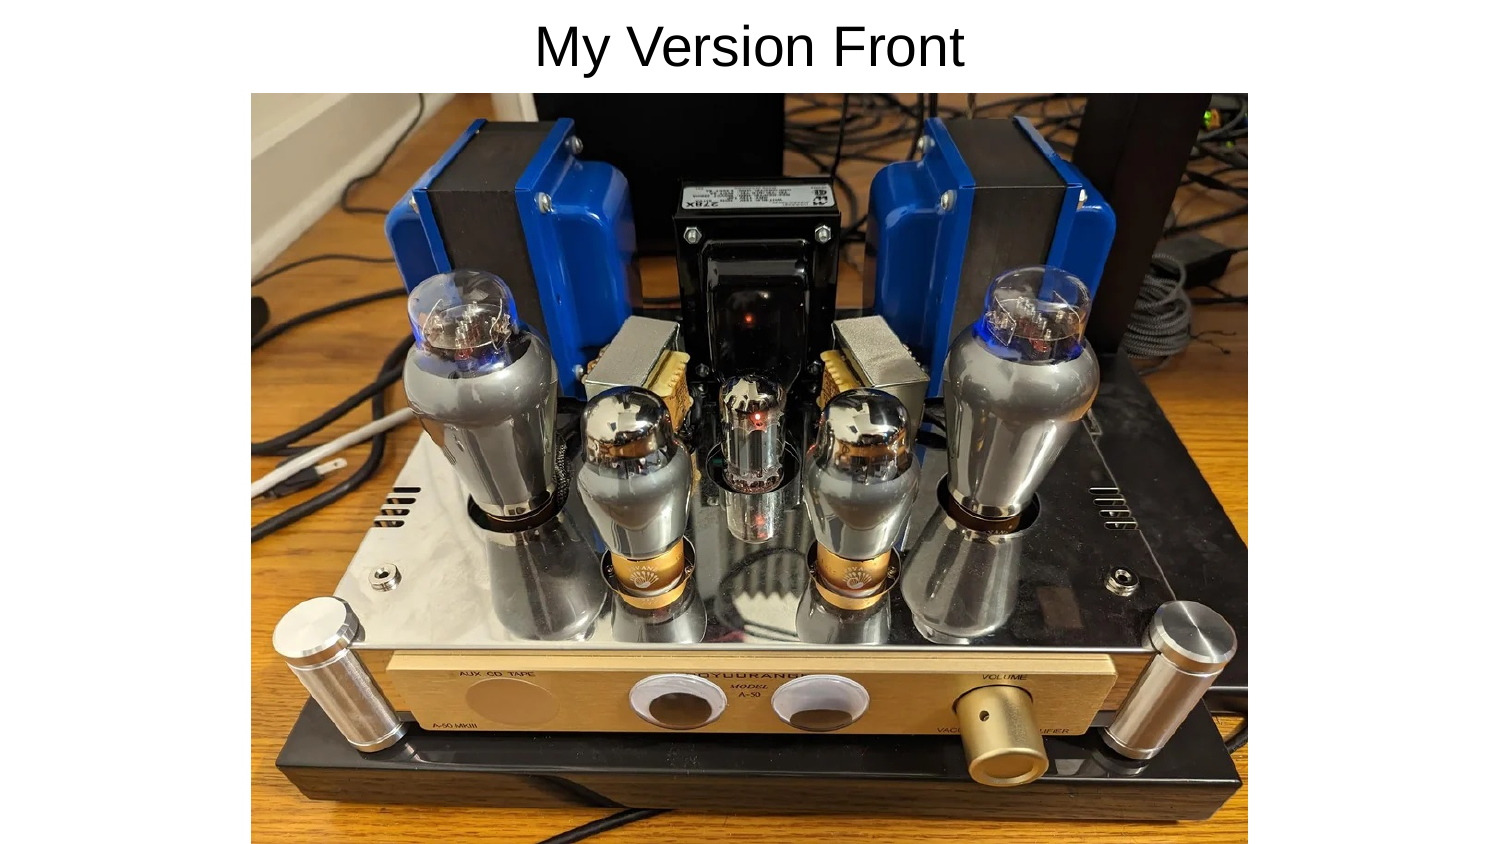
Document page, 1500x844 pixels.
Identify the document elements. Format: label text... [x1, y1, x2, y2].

title My Version Front [51, 0, 1449, 94]
picture [251, 93, 1248, 844]
